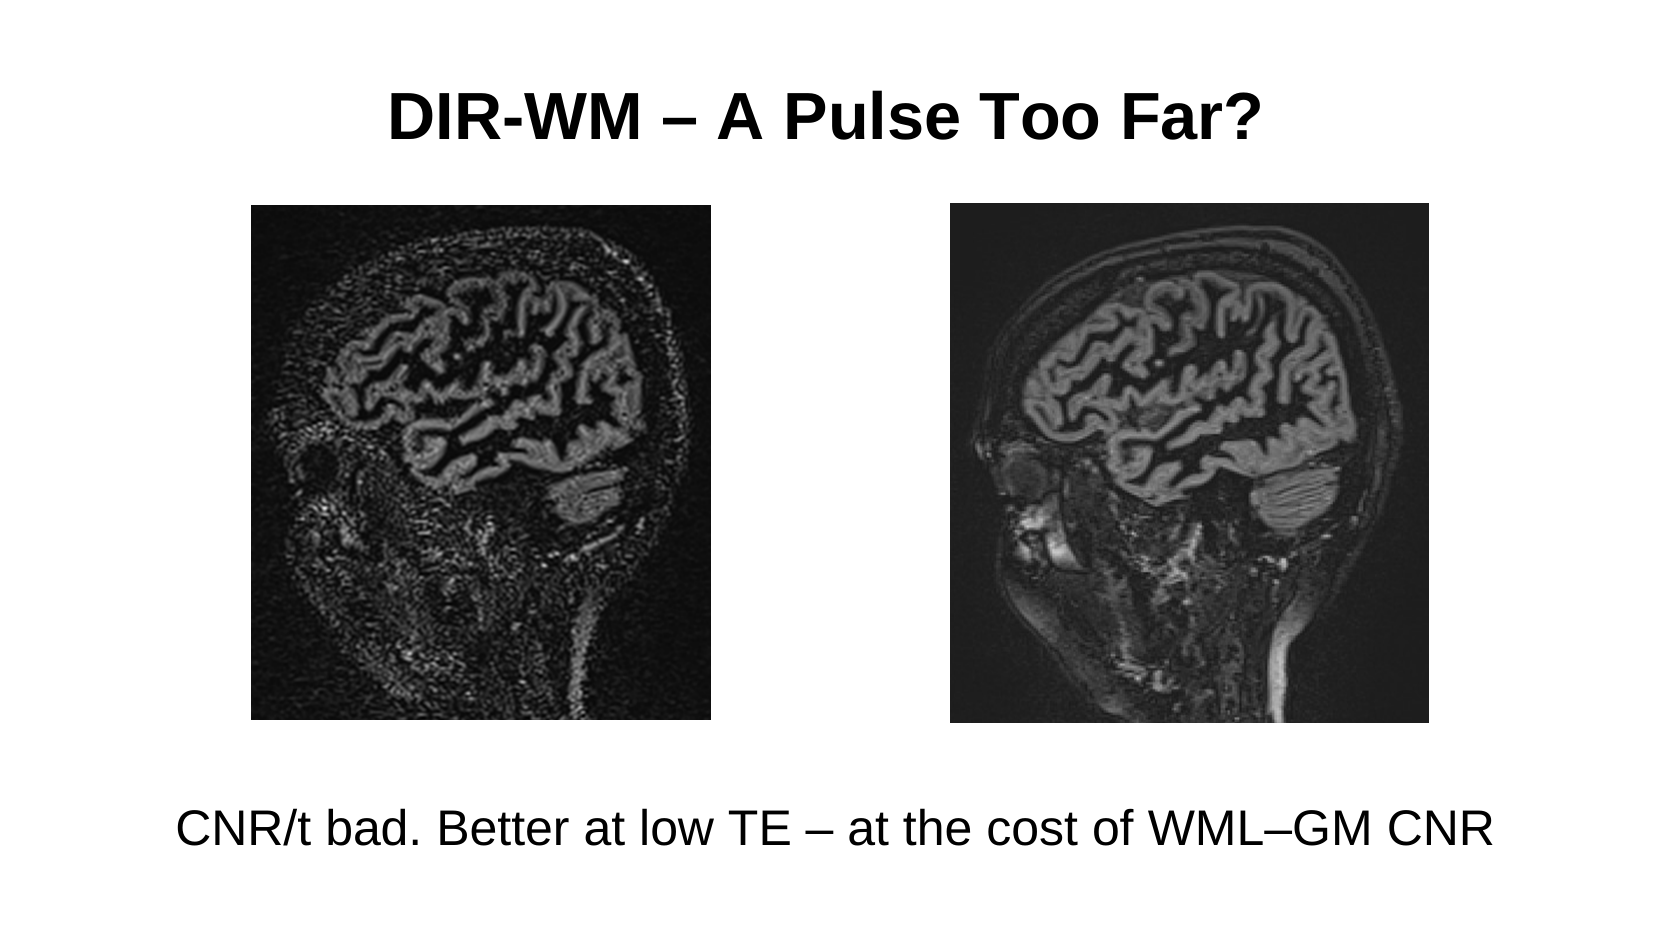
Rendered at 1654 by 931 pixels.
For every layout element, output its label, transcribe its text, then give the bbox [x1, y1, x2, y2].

picture [950, 203, 1429, 723]
list CNR/t bad. Better at low TE – at the cost of WML–GM CNR [82, 797, 1571, 869]
title DIR-WM – A Pulse Too Far? [82, 36, 1571, 193]
picture [251, 205, 711, 720]
